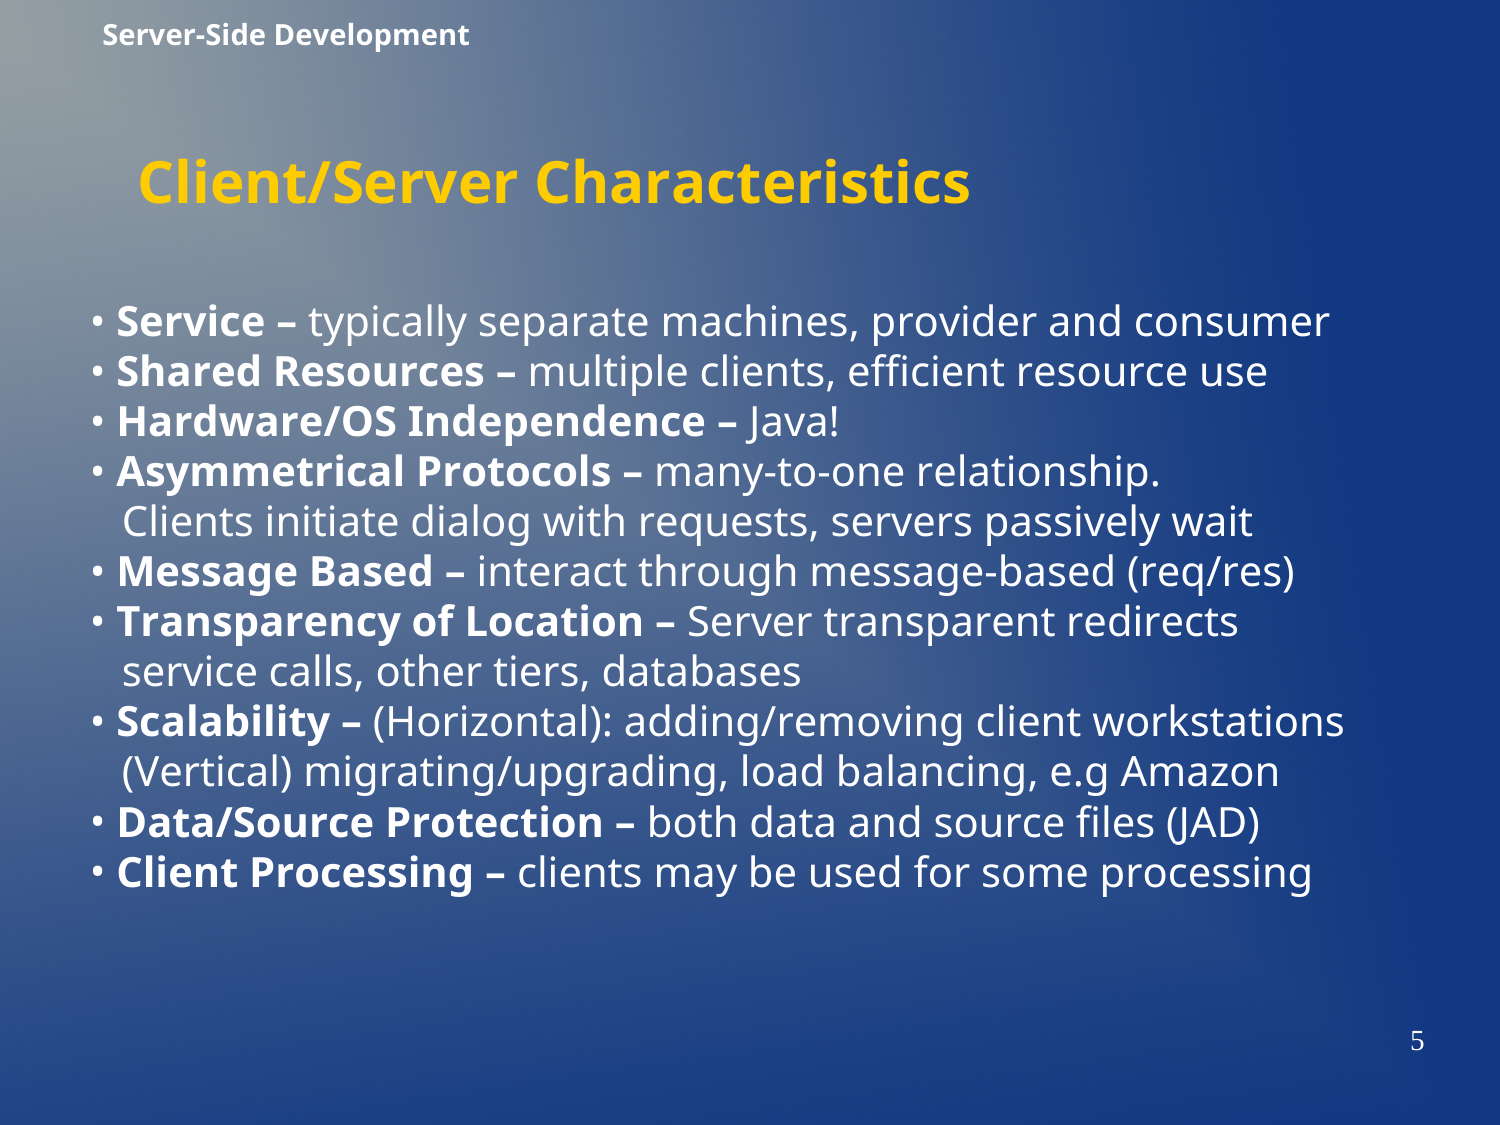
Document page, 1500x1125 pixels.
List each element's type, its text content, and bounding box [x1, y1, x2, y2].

text_box Client/Server Characteristics [122, 137, 987, 223]
picture [0, 0, 1500, 1125]
text_box Service – typically separate machines, provider and consumer Shared Resources – multiple clients, efficient resource use Hardware/OS Independence – Java! Asymmetrical Protocols – many-to-one relationship. Clients initiate dialog with requests, servers passively wait Message Based – interact through message-based (req/res) Transparency of Location – Server transparent redirects service calls, other tiers, databases Scalability – (Horizontal): adding/removing client workstations (Vertical) migrating/upgrading, load balancing, e.g Amazon Data/Source Protection – both data and source files (JAD) Client Processing – clients may be used for some processing [74, 287, 1500, 904]
text_box Server-Side Development [87, 8, 486, 59]
